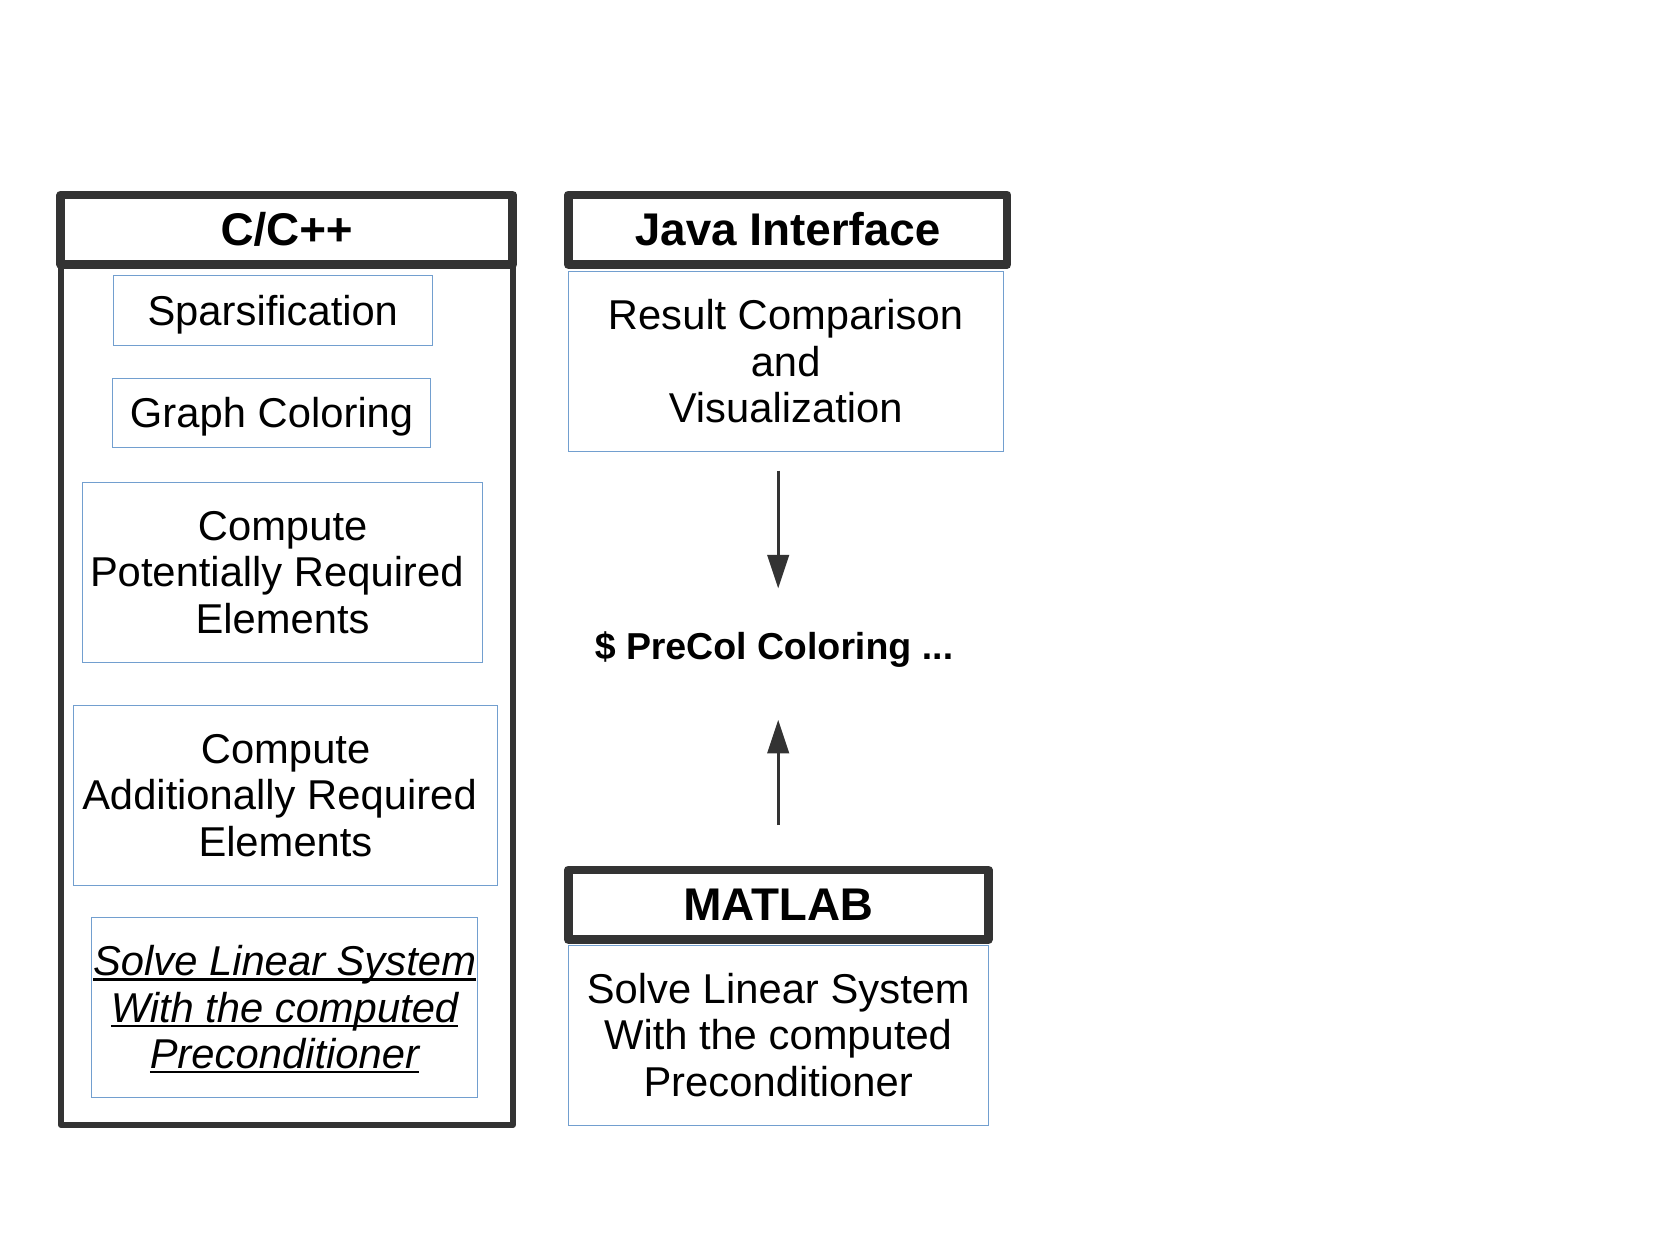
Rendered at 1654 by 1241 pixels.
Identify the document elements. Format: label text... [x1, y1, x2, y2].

text_box Compute Additionally Required Elements [73, 705, 498, 886]
text_box C/C++ [60, 195, 513, 265]
text_box Sparsification [113, 275, 433, 346]
text_box $ PreCol Coloring ... [580, 617, 986, 675]
text_box Graph Coloring [112, 378, 431, 448]
text_box MATLAB [568, 870, 989, 940]
text_box Solve Linear System With the computed Preconditioner [568, 945, 989, 1126]
text_box Java Interface [568, 195, 1008, 265]
text_box Result Comparison and Visualization [568, 271, 1004, 452]
text_box Compute Potentially Required Elements [82, 482, 483, 663]
text_box Solve Linear System With the computed Preconditioner [91, 917, 478, 1098]
